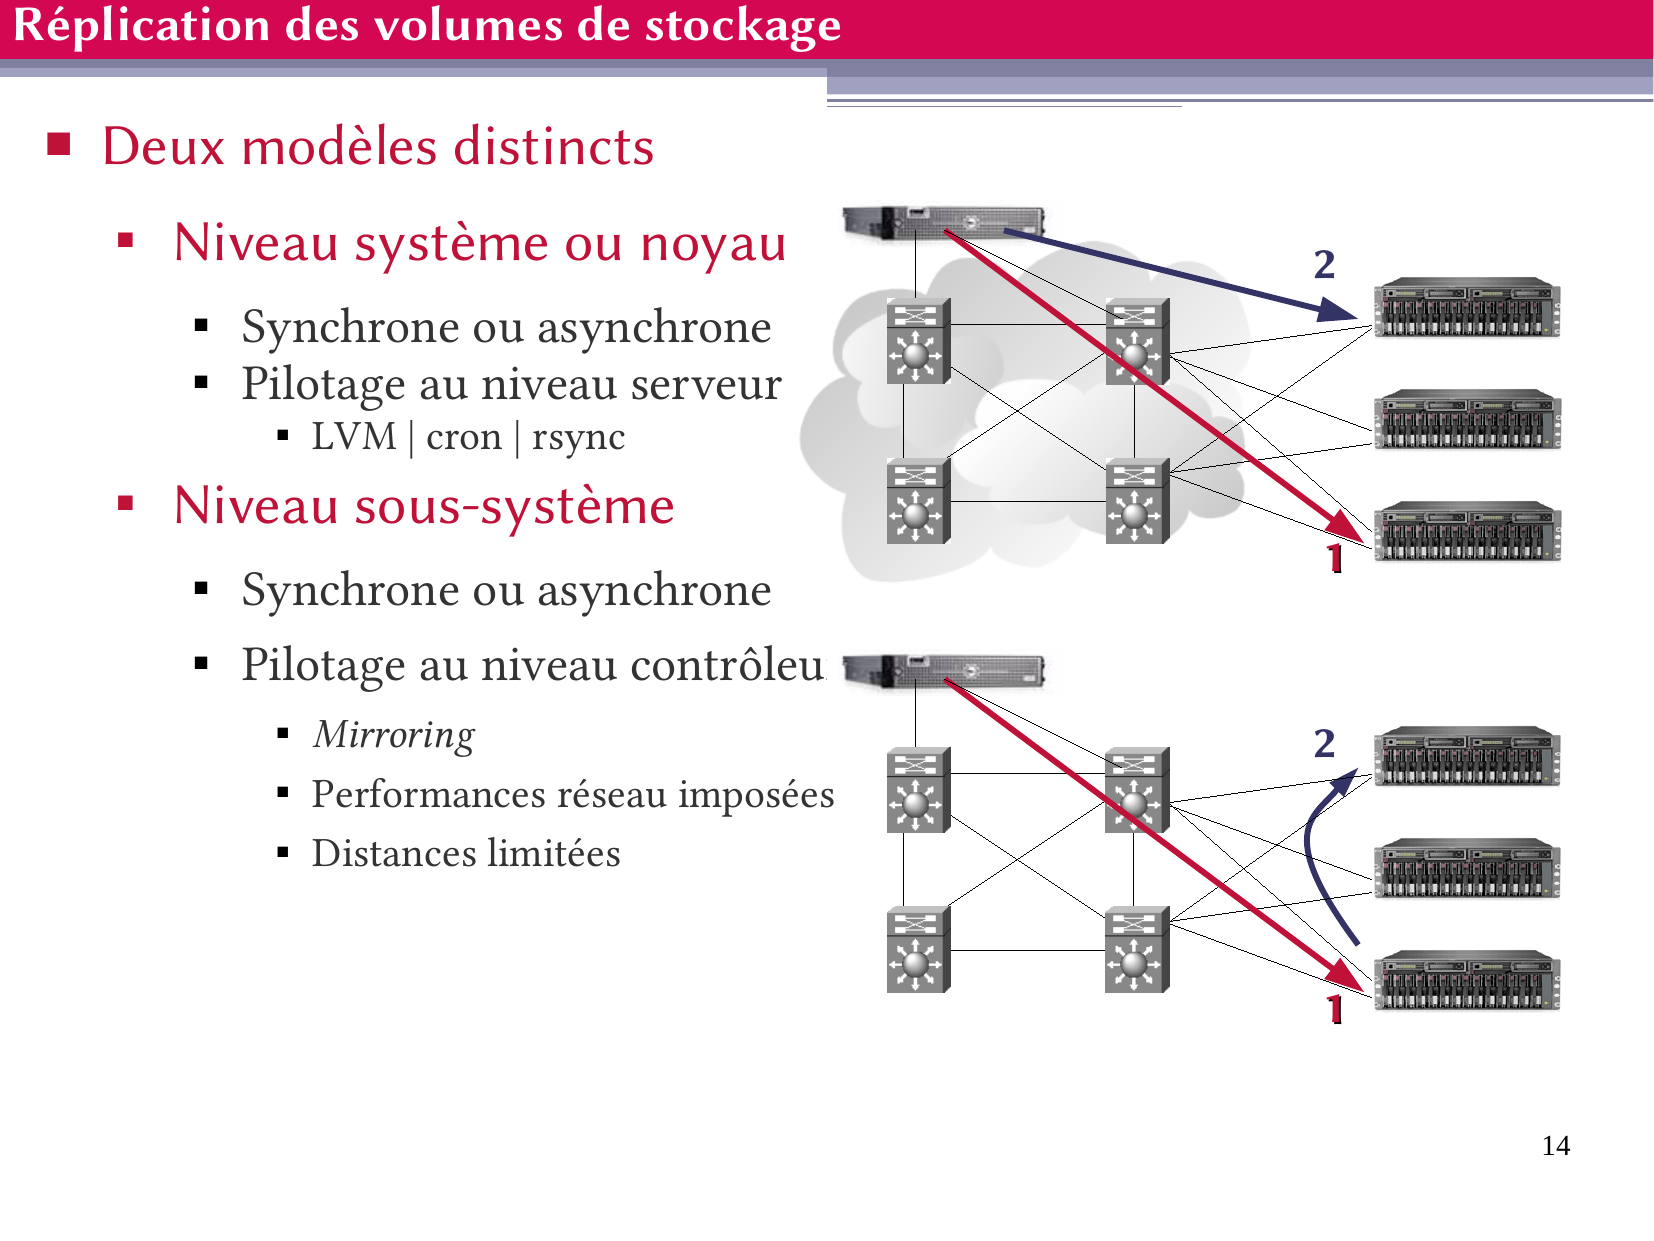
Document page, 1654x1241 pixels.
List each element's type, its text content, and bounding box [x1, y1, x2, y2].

list Deux modèles distincts Niveau système ou noyau Synchrone ou asynchrone Pilotage au niveau serveur LVM | cron | rsync Niveau sous-système Synchrone ou asynchrone Pilotage au niveau contrôleur Mirroring Performances réseau imposées Distances limitées [29, 112, 1597, 1123]
picture [1105, 747, 1170, 833]
text_box 2 [1299, 230, 1359, 298]
picture [1371, 372, 1566, 472]
picture [1371, 259, 1565, 359]
text_box 2 [1299, 708, 1359, 776]
text_box [0, 0, 1654, 136]
picture [1371, 933, 1565, 1033]
picture [1371, 820, 1565, 920]
picture [1371, 708, 1565, 808]
list Réplication des volumes de stockage [11, 0, 1489, 73]
picture [761, 200, 1282, 597]
text_box 1 [1307, 974, 1359, 1042]
picture [887, 906, 951, 993]
picture [1105, 804, 1144, 833]
picture [826, 649, 1062, 696]
picture [887, 747, 951, 833]
text_box 1 [1307, 523, 1359, 591]
picture [1371, 484, 1566, 584]
picture [1105, 906, 1170, 993]
